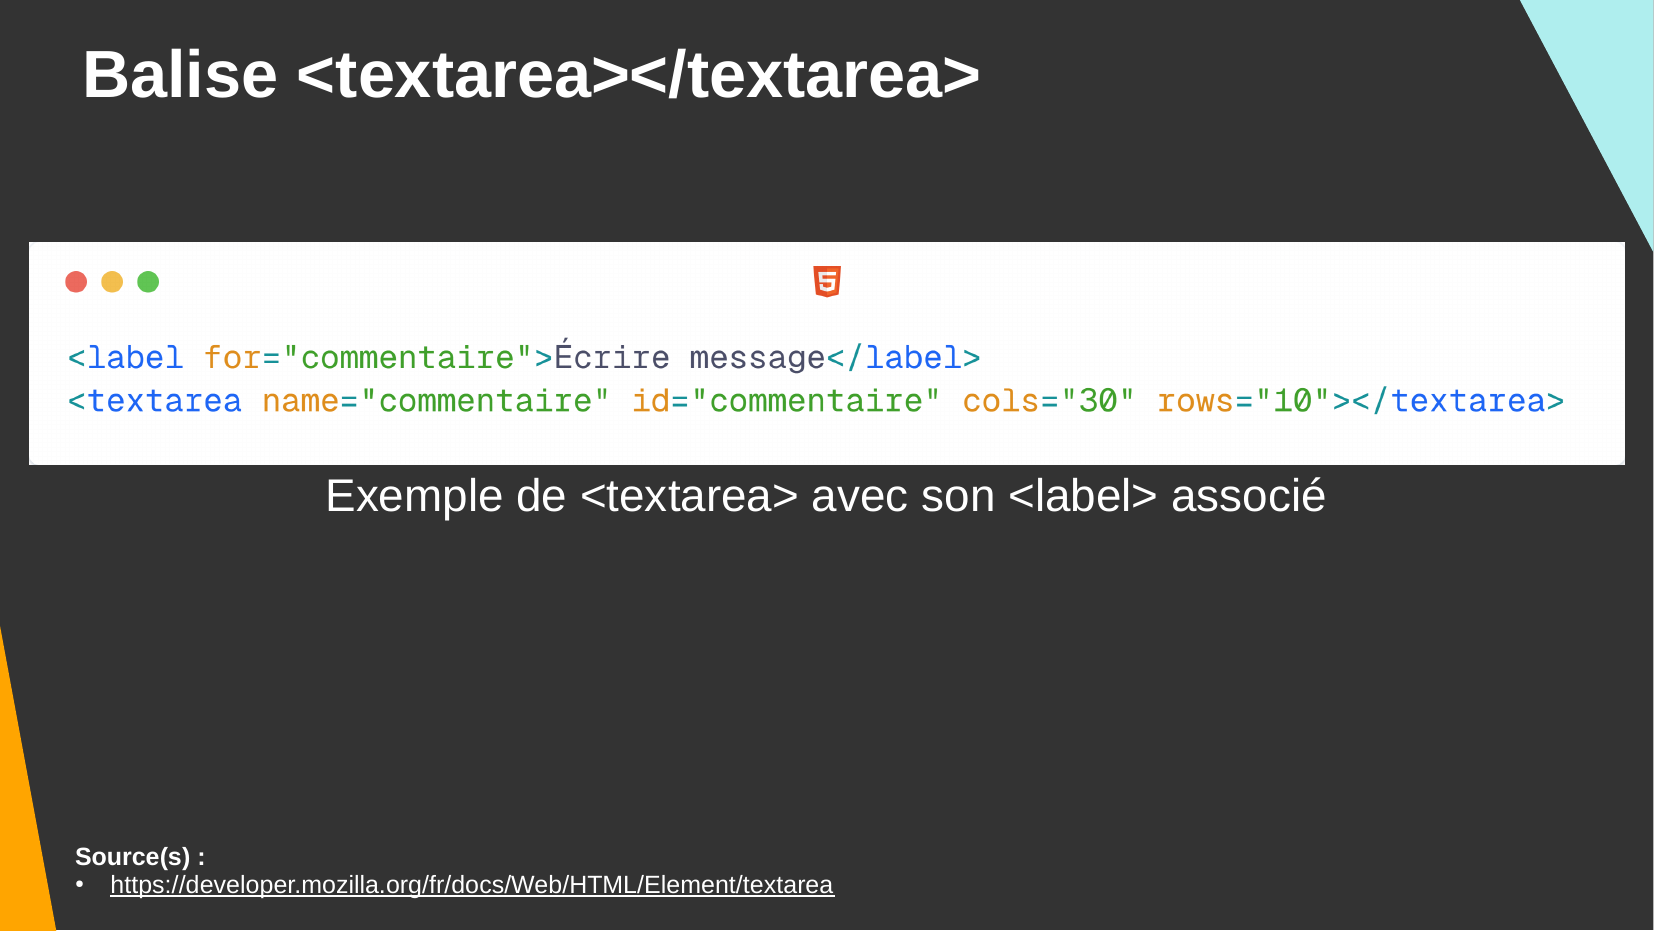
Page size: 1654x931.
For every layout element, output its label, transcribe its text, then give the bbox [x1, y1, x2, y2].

title Exemple de <textarea> avec son <label> associé [126, 470, 1527, 573]
title Balise <textarea></textarea> [82, 37, 1571, 114]
picture [29, 242, 1625, 465]
text_box Source(s) : https://developer.mozilla.org/fr/docs/Web/HTML/Element/textarea [60, 835, 1546, 907]
text_box [1519, 0, 1654, 254]
text_box [0, 625, 57, 931]
